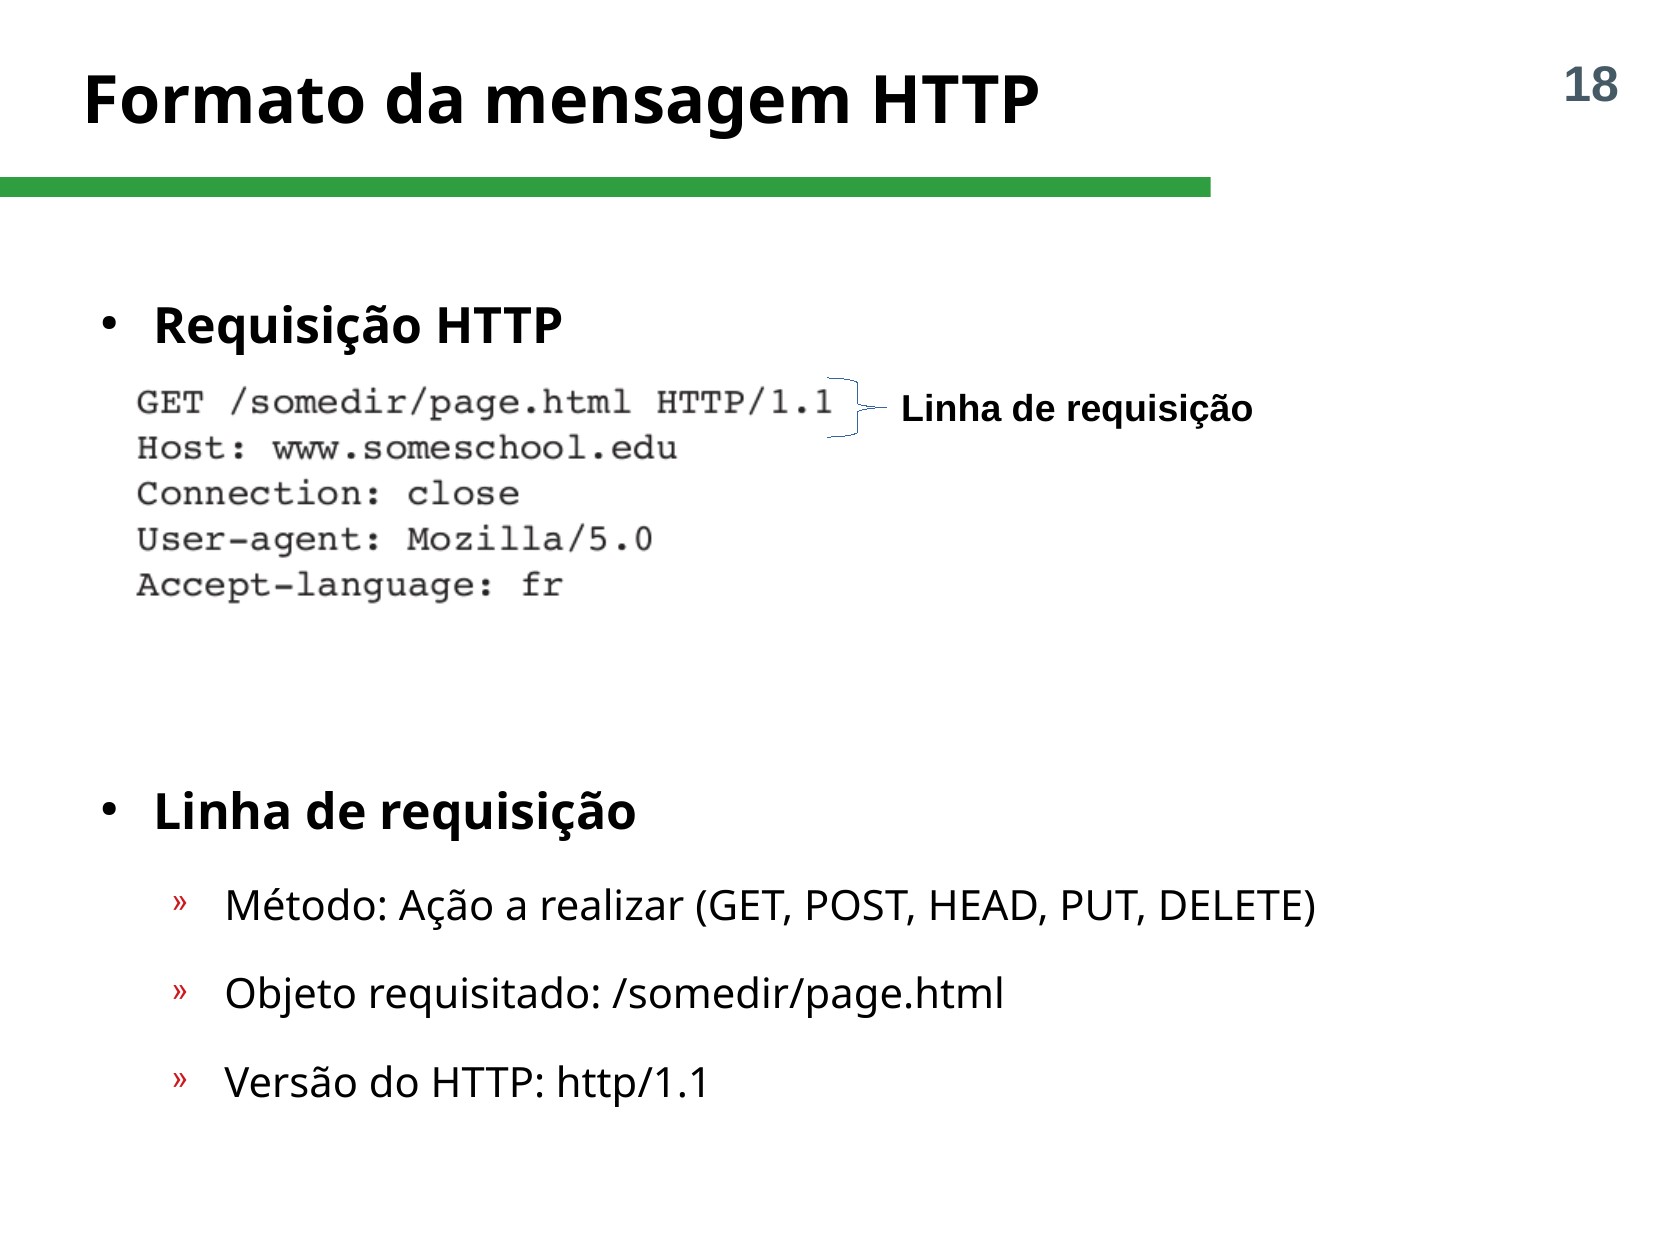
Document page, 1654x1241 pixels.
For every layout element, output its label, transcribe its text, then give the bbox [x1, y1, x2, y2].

list Requisição HTTP Linha de requisição Método: Ação a realizar (GET, POST, HEAD, PUT, DELETE) Objeto requisitado: /somedir/page.html Versão do HTTP: http/1.1 [82, 290, 1571, 1211]
title Formato da mensagem HTTP [82, 0, 1211, 202]
picture [118, 377, 844, 621]
text_box Linha de requisição [886, 380, 1300, 443]
